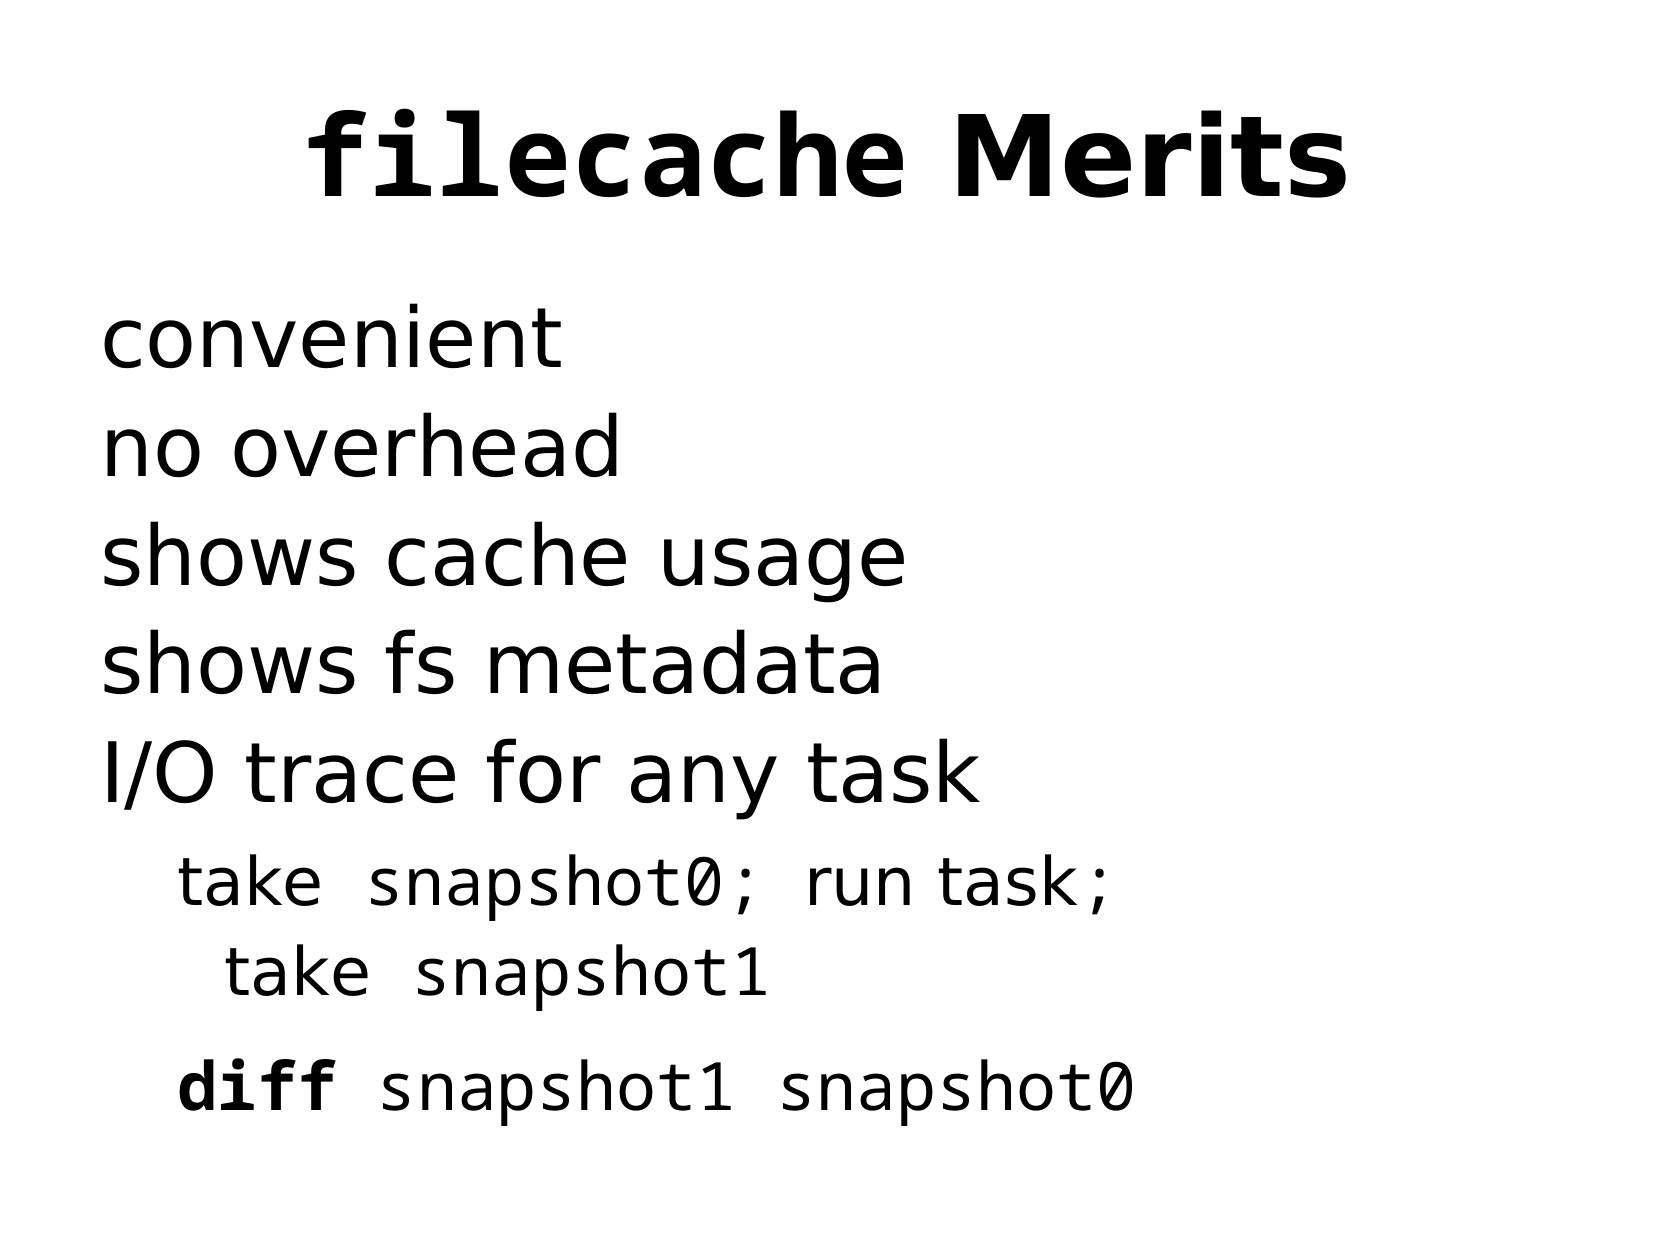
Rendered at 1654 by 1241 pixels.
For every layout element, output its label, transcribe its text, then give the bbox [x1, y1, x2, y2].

title filecache Merits [82, 49, 1571, 257]
list convenient no overhead shows cache usage shows fs metadata I/O trace for any task take snapshot0; run task; take snapshot1 diff snapshot1 snapshot0 [82, 290, 1571, 1109]
